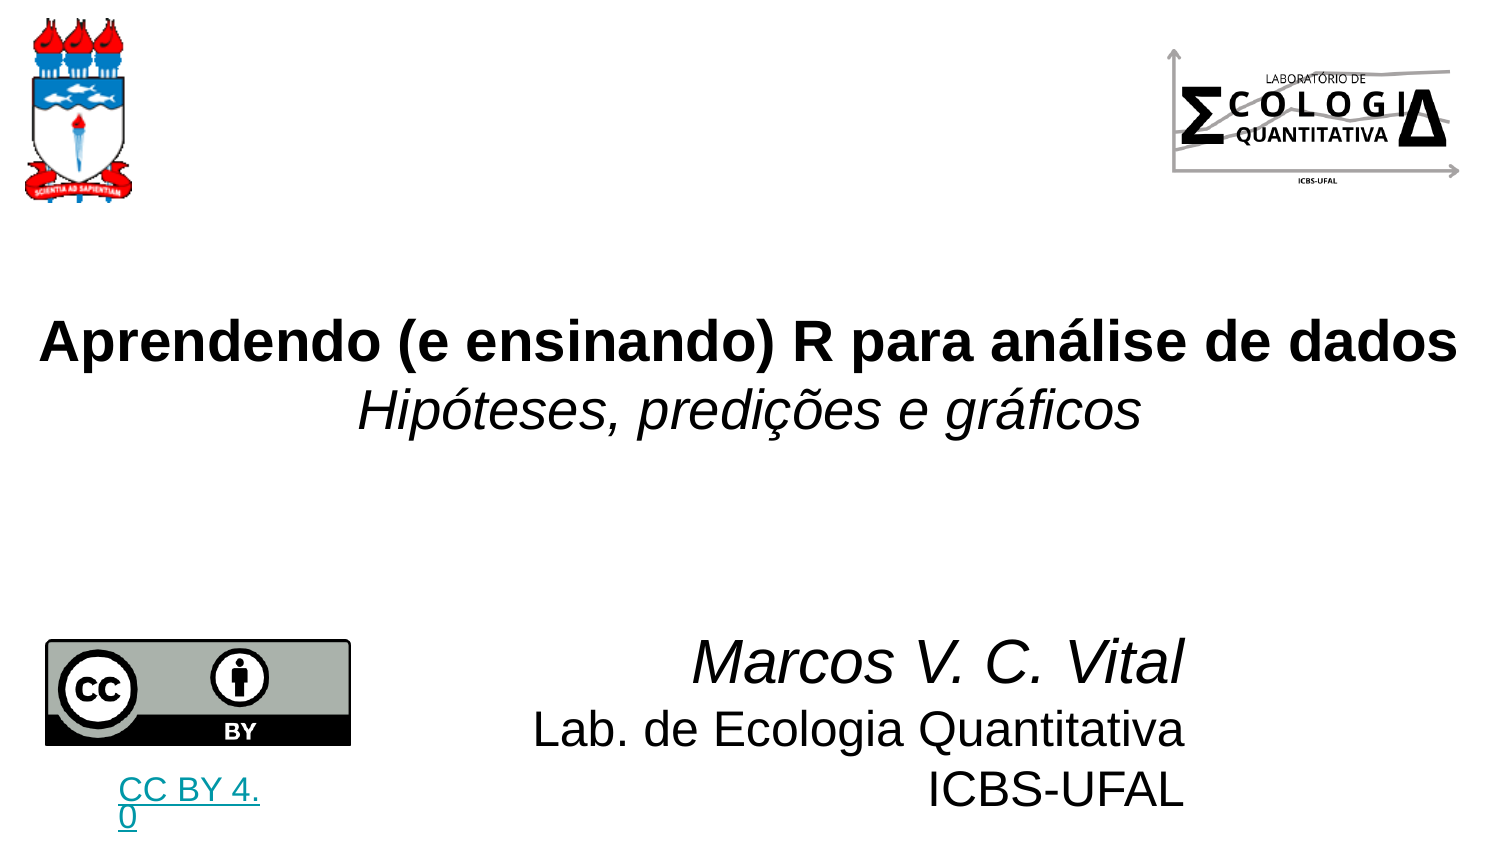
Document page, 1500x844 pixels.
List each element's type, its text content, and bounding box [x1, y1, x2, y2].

subtitle CC BY 4.0 [103, 760, 294, 826]
picture [1141, 23, 1490, 198]
picture [45, 639, 351, 746]
text_box Aprendendo (e ensinando) R para análise de dados Hipóteses, predições e gráficos [0, 287, 1500, 528]
picture [25, 18, 132, 203]
text_box Marcos V. C. Vital Lab. de Ecologia Quantitativa ICBS-UFAL [409, 606, 1200, 834]
